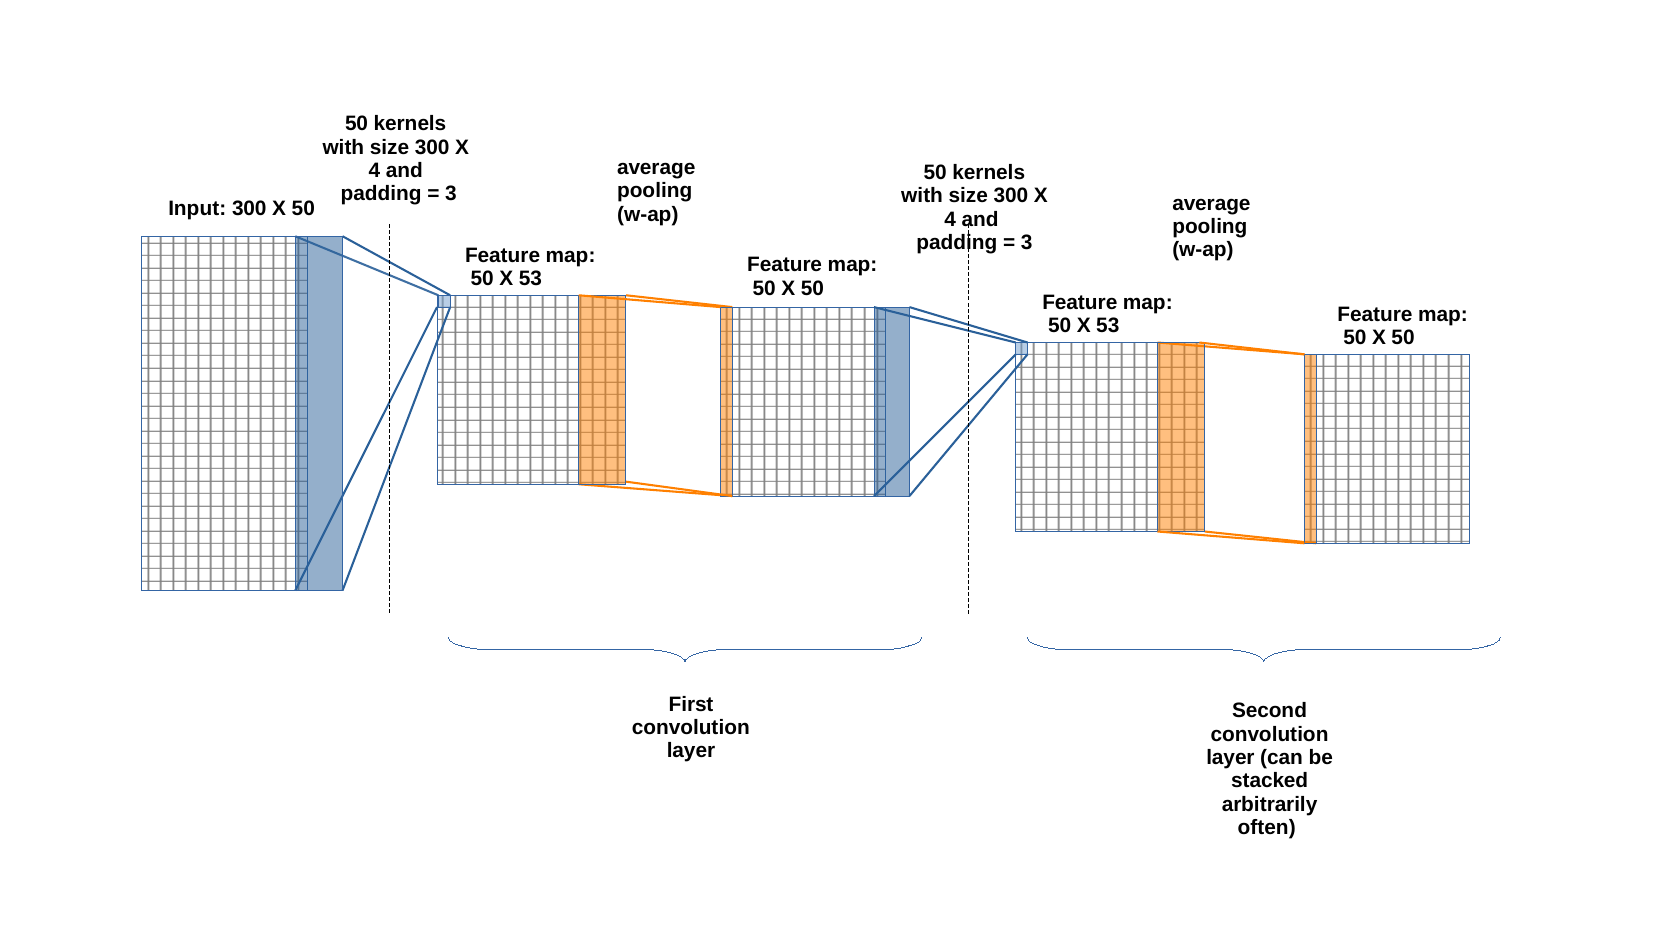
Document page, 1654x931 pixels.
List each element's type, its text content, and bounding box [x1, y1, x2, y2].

text_box average pooling (w-ap) [602, 148, 780, 234]
text_box Feature map: 50 X 53 [1027, 283, 1205, 352]
text_box 50 kernels with size 300 X 4 and padding = 3 [307, 104, 485, 213]
text_box [437, 295, 626, 485]
text_box [720, 307, 910, 497]
text_box [1015, 342, 1205, 532]
text_box average pooling (w-ap) [1157, 183, 1335, 269]
text_box [141, 236, 343, 591]
text_box Feature map: 50 X 50 [732, 245, 910, 308]
text_box Input: 300 X 50 [153, 188, 331, 228]
text_box [876, 463, 910, 497]
text_box [1304, 354, 1470, 544]
text_box 50 kernels with size 300 X 4 and padding = 3 [885, 153, 1063, 262]
text_box Feature map: 50 X 53 [450, 236, 628, 298]
text_box [882, 307, 910, 314]
text_box First convolution layer [602, 685, 780, 770]
text_box Second convolution layer (can be stacked arbitrarily often) [1181, 691, 1359, 847]
text_box Feature map: 50 X 50 [1322, 295, 1501, 364]
